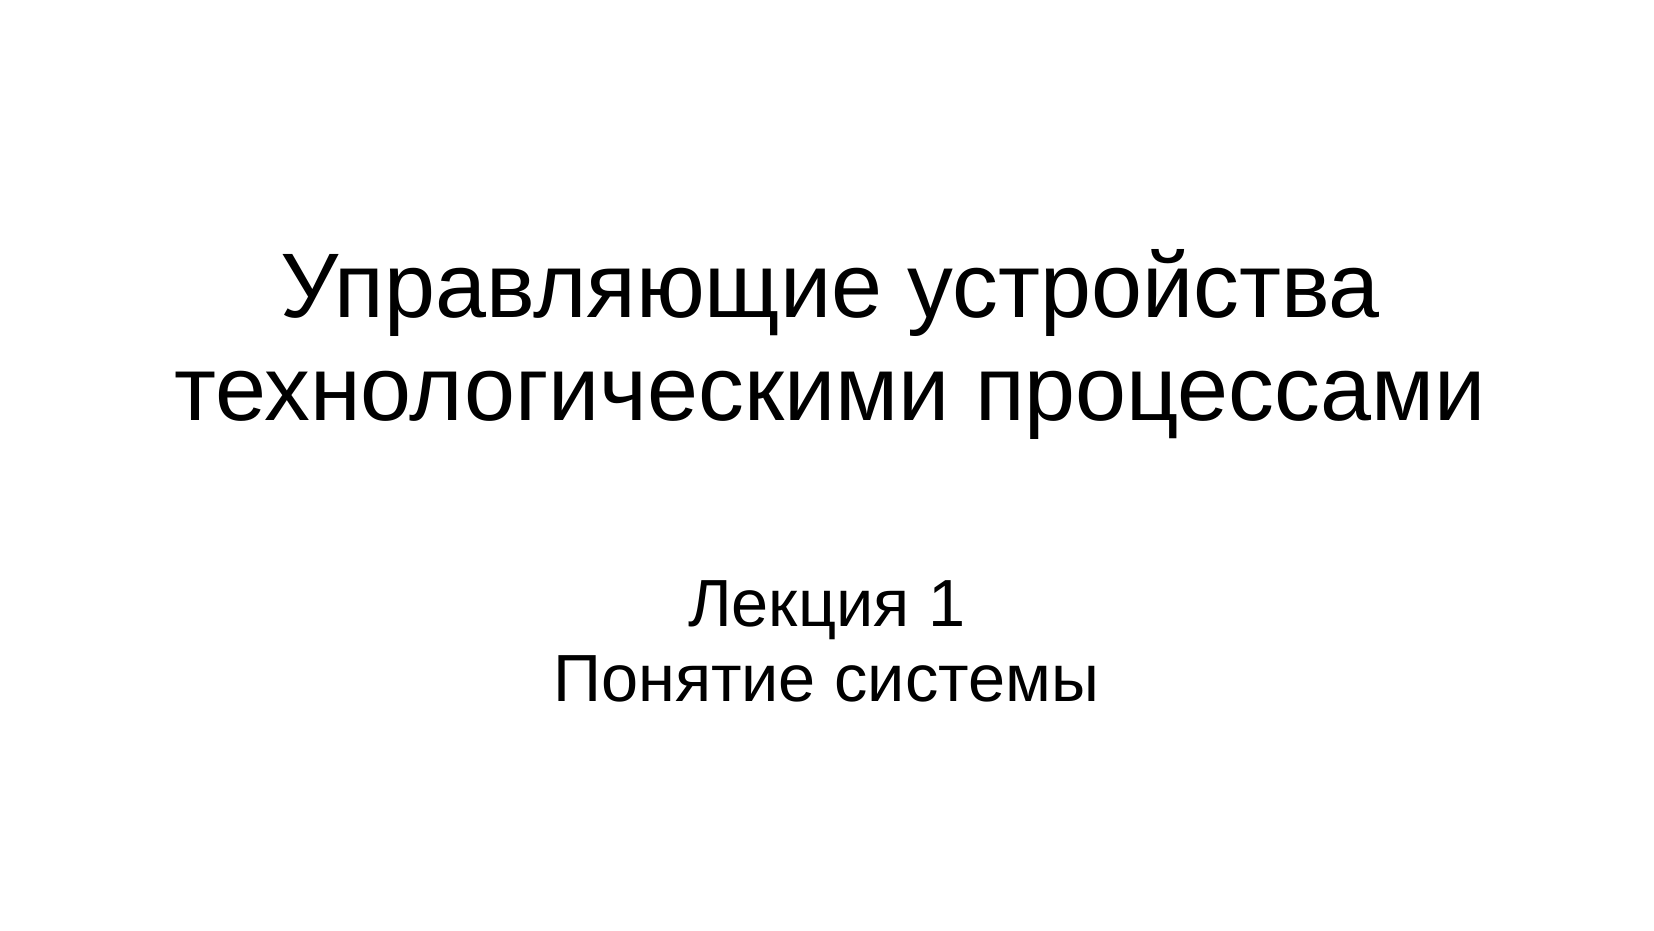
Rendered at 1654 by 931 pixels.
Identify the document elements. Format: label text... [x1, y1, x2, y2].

title Управляющие устройства технологическими процессами [86, 150, 1576, 526]
subtitle Лекция 1 Понятие системы [82, 525, 1571, 758]
